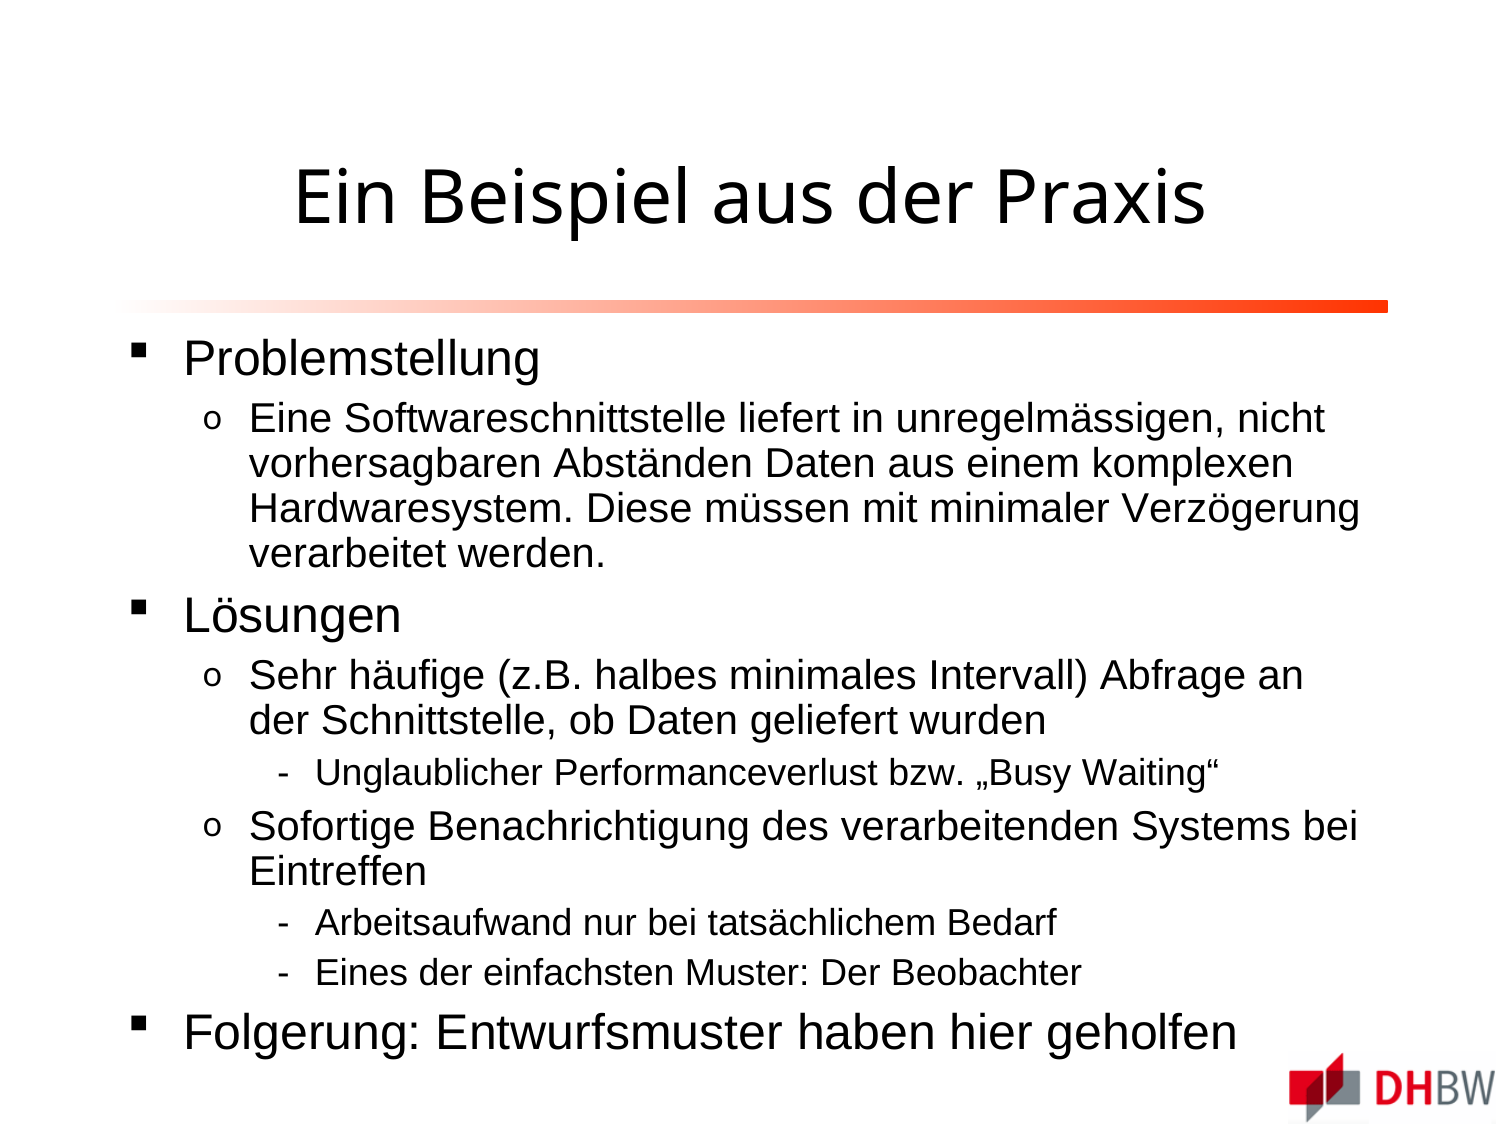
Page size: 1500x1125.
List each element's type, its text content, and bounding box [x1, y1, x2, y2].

list Problemstellung Eine Softwareschnittstelle liefert in unregelmässigen, nicht vorhersagbaren Abständen Daten aus einem komplexen Hardwaresystem. Diese müssen mit minimaler Verzögerung verarbeitet werden. Lösungen Sehr häufige (z.B. halbes minimales Intervall) Abfrage an der Schnittstelle, ob Daten geliefert wurden Unglaublicher Performanceverlust bzw. „Busy Waiting“ Sofortige Benachrichtigung des verarbeitenden Systems bei Eintreffen Arbeitsaufwand nur bei tatsächlichem Bedarf Eines der einfachsten Muster: Der Beobachter Folgerung: Entwurfsmuster haben hier geholfen [112, 324, 1388, 1068]
picture [1288, 1051, 1496, 1124]
title Ein Beispiel aus der Praxis [112, 99, 1388, 288]
